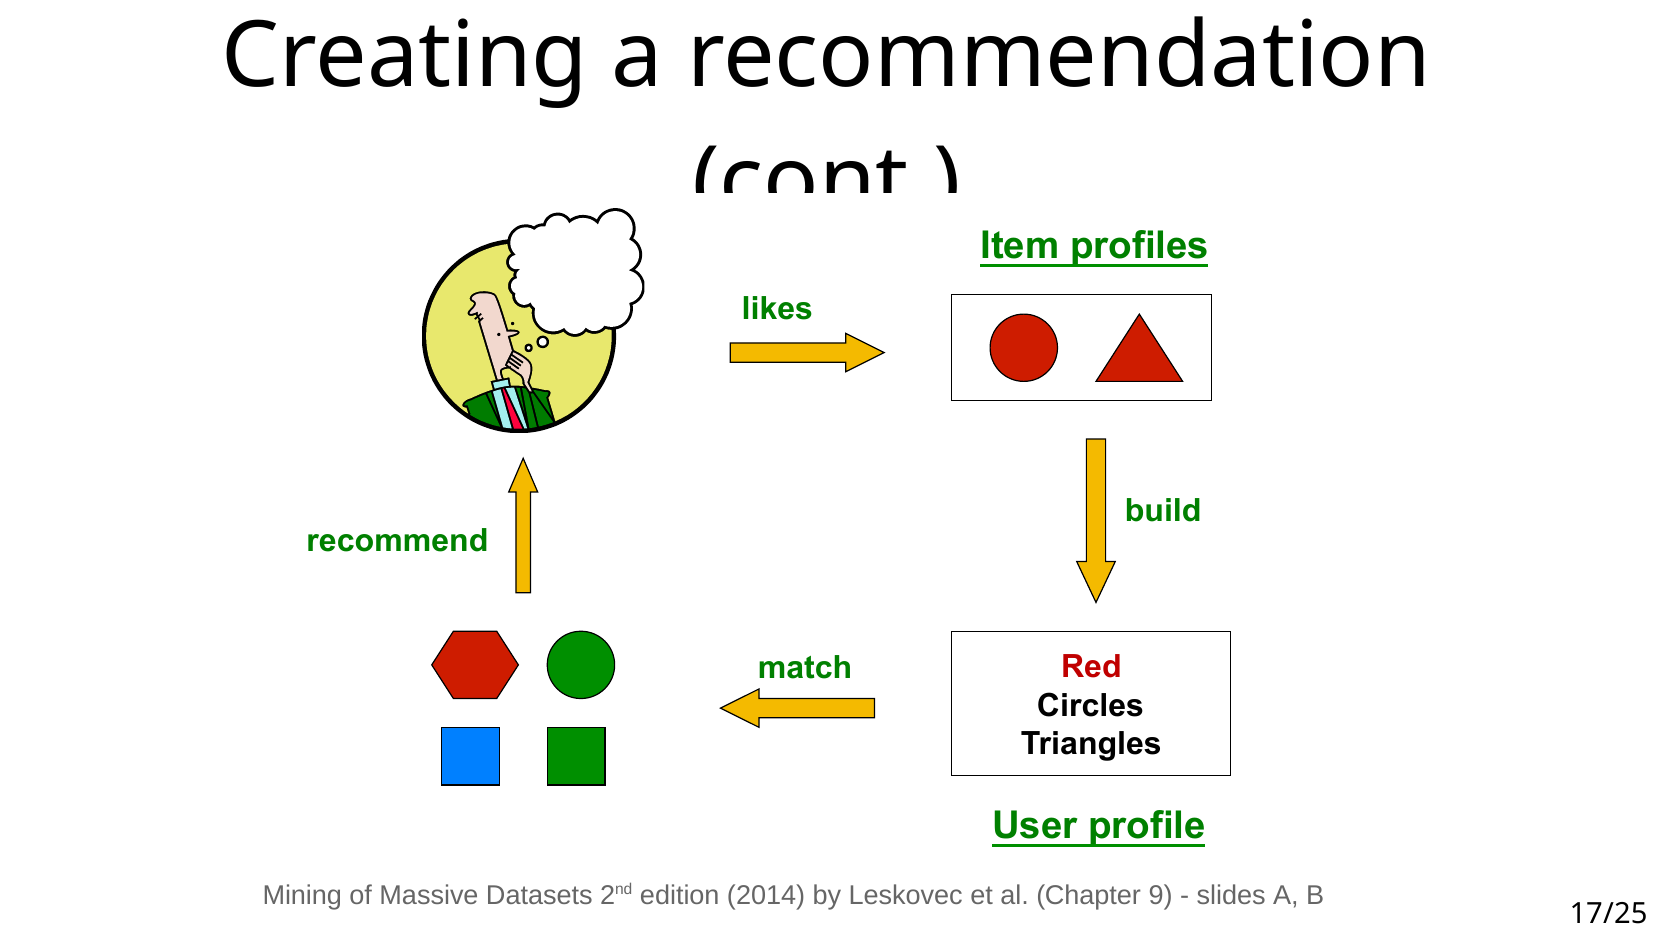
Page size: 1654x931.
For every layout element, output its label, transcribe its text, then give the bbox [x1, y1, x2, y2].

text_box Mining of Massive Datasets 2nd edition (2014) by Leskovec et al. (Chapter 9) - slides A, B [42, 872, 1545, 931]
picture [282, 193, 1329, 868]
title Creating a recommendation (cont.) [82, 1, 1571, 226]
